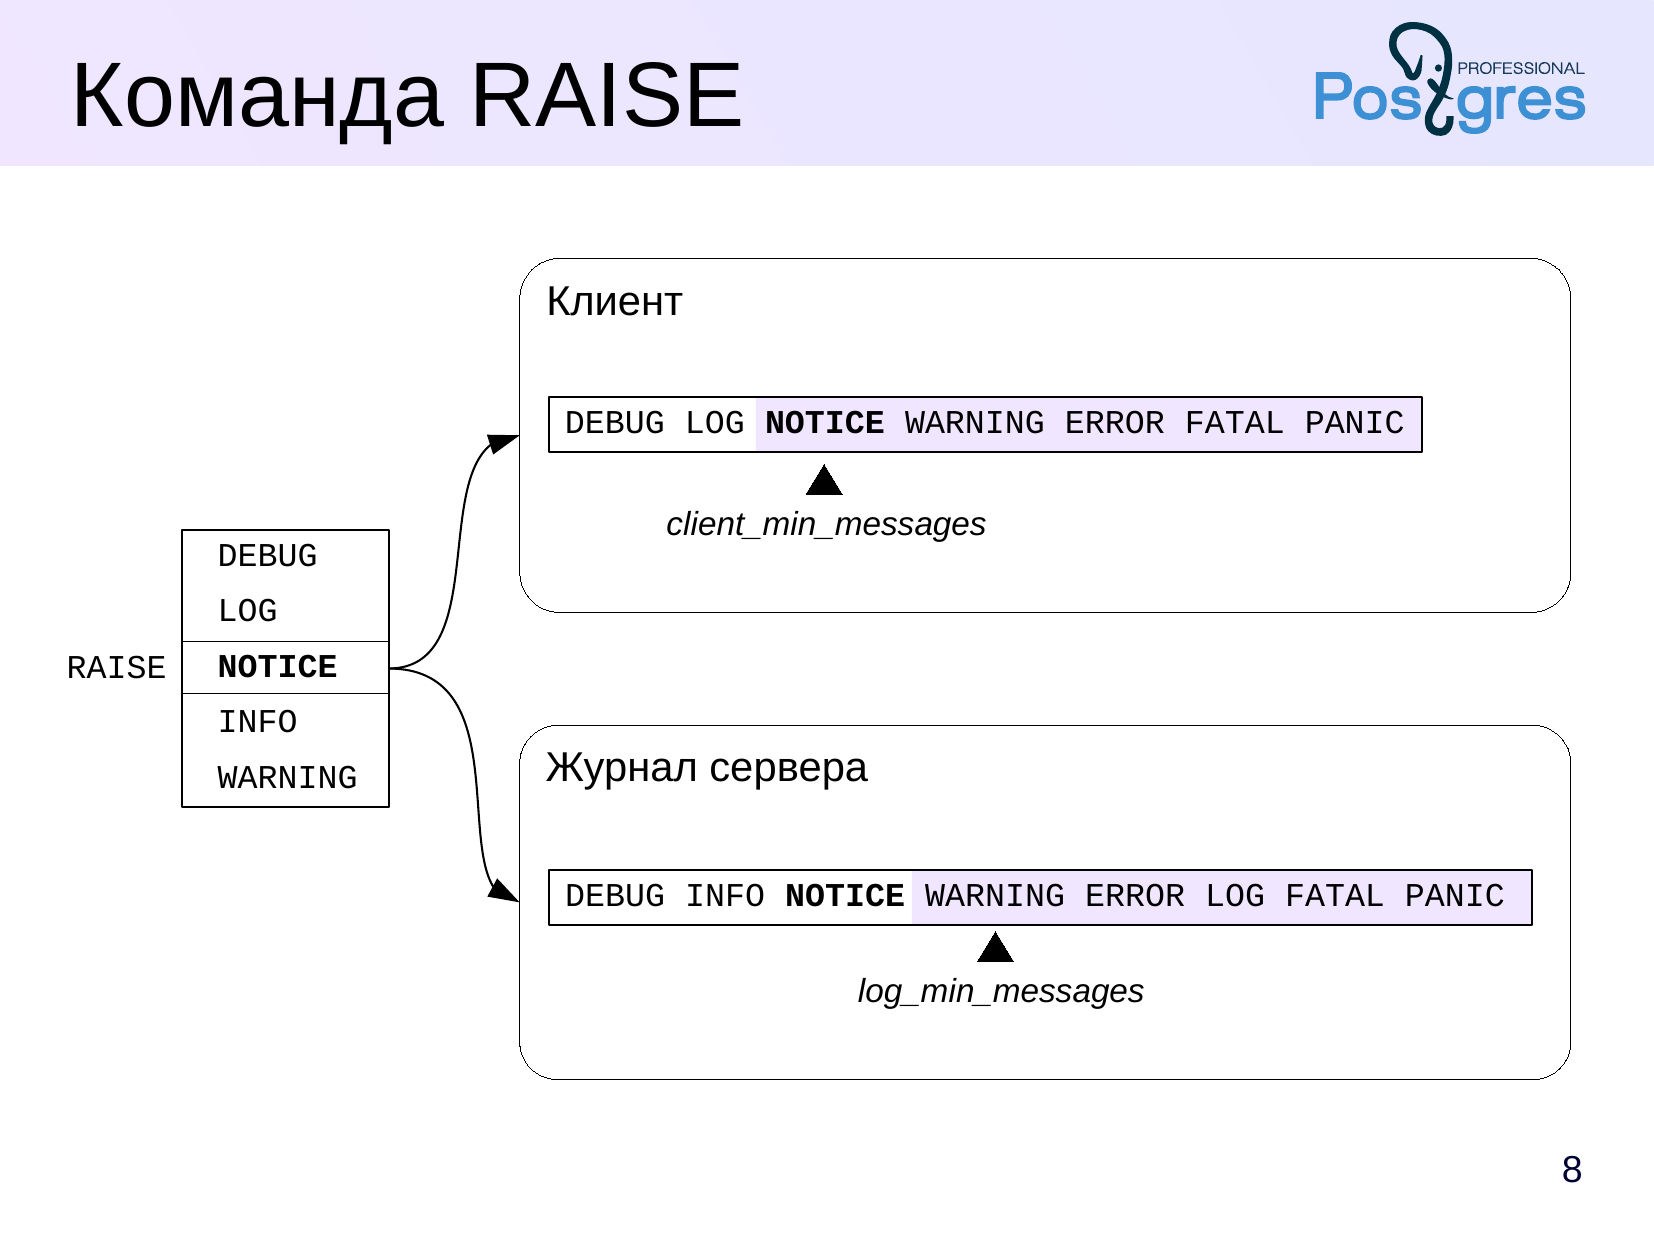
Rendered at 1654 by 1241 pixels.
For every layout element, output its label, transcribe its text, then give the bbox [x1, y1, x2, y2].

text_box Клиент [519, 258, 1571, 613]
text_box DEBUG LOG NOTICE INFO WARNING [181, 642, 389, 693]
text_box DEBUG LOG NOTICE INFO WARNING [181, 530, 389, 641]
text_box DEBUG LOG NOTICE INFO WARNING [181, 694, 389, 807]
title Команда RAISE [70, 43, 1241, 147]
text_box RAISE [51, 643, 183, 697]
text_box Журнал сервера [519, 725, 1571, 1080]
